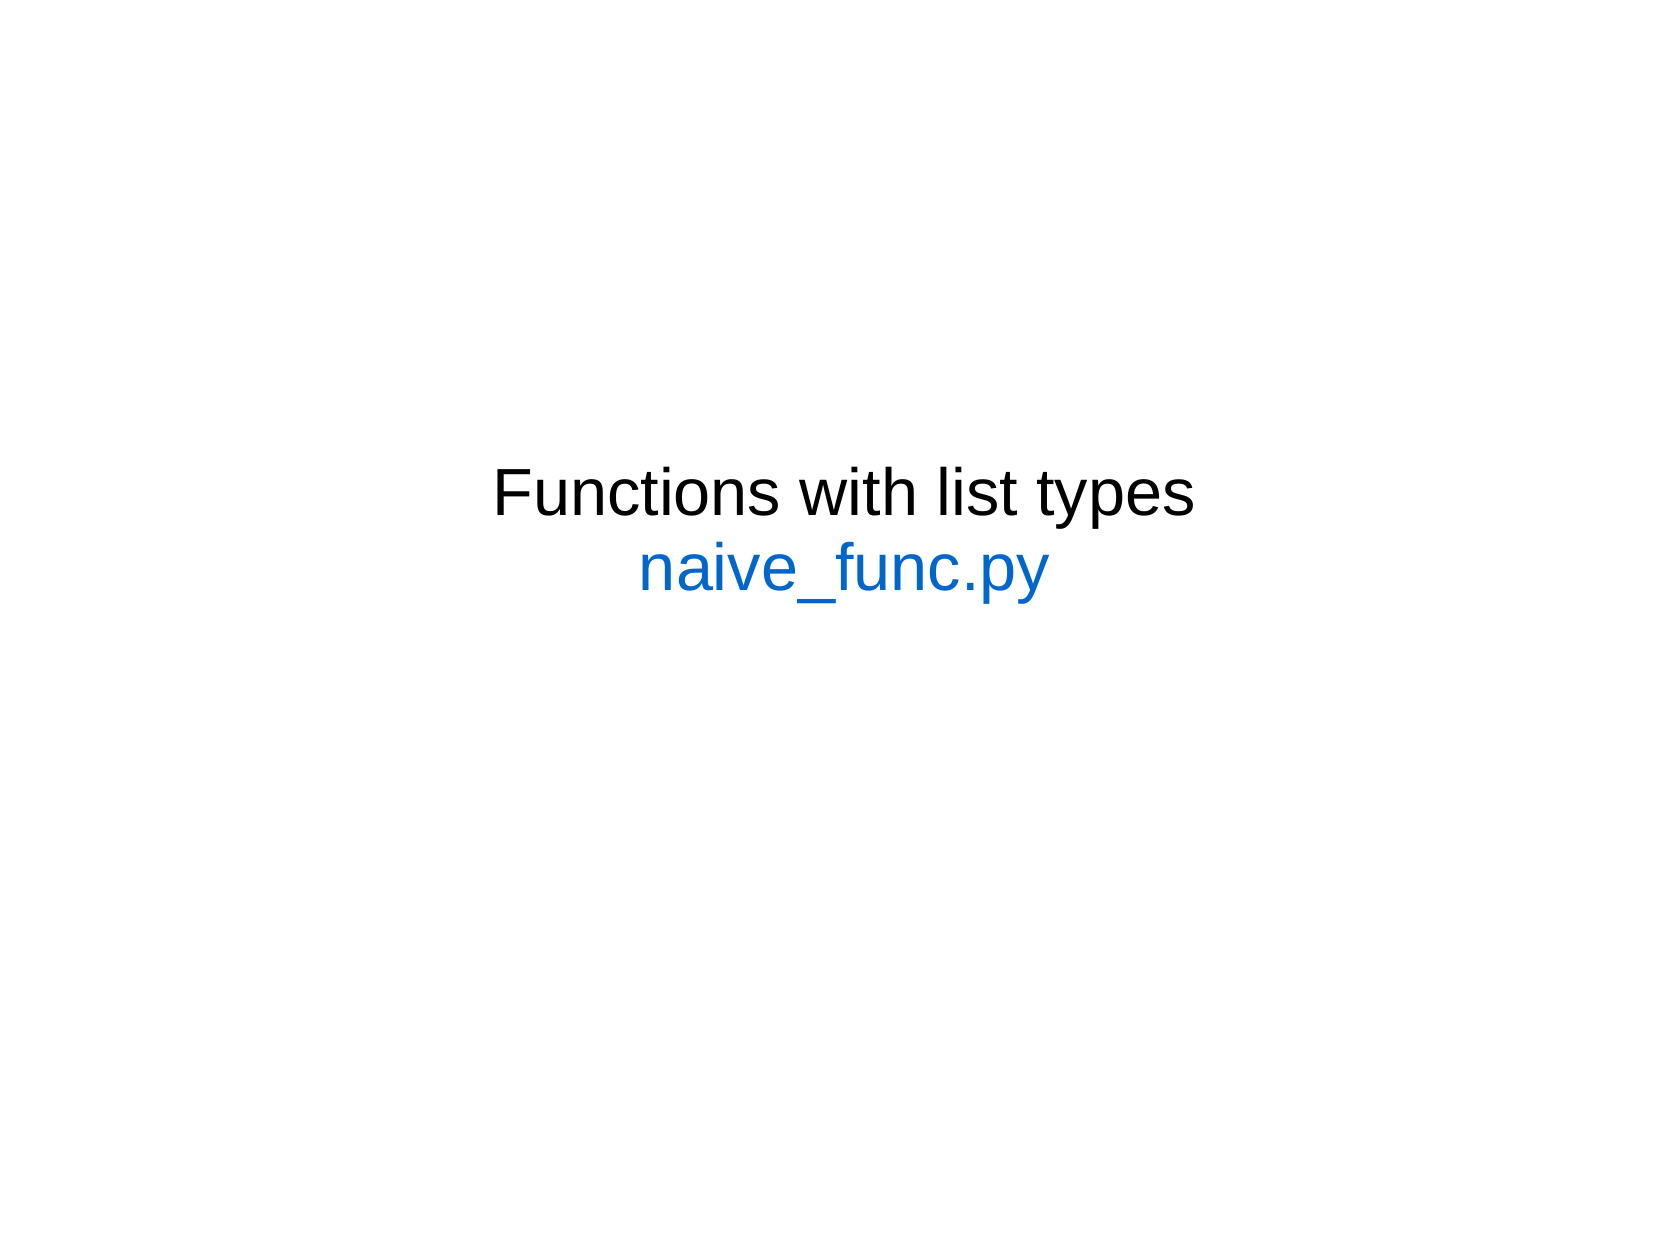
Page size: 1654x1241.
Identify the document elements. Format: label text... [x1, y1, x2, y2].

subtitle Functions with list types naive_func.py [82, 49, 1571, 1010]
